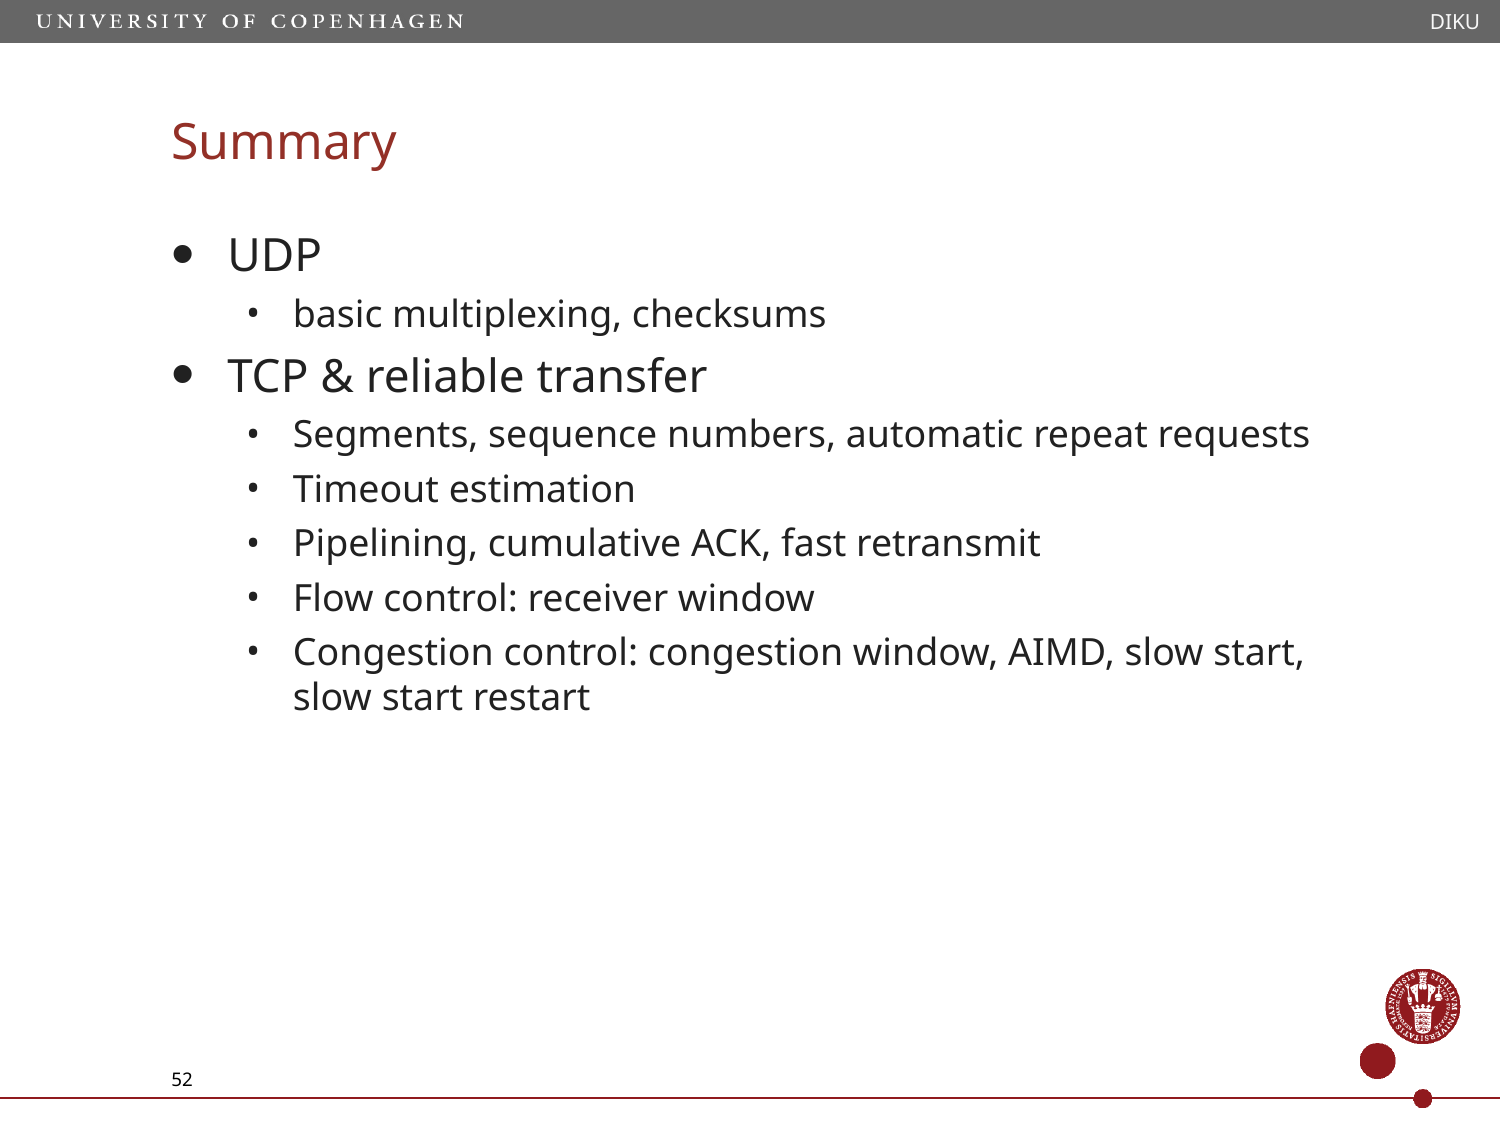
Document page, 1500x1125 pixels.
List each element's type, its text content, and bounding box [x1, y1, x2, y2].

list UDP basic multiplexing, checksums TCP & reliable transfer Segments, sequence numbers, automatic repeat requests Timeout estimation Pipelining, cumulative ACK, fast retransmit Flow control: receiver window Congestion control: congestion window, AIMD, slow start, slow start restart [171, 225, 1329, 900]
title Summary [171, 75, 1329, 171]
text_box <number> [171, 1067, 522, 1092]
picture [0, 910, 1500, 1122]
text_box DIKU [469, 0, 1495, 43]
